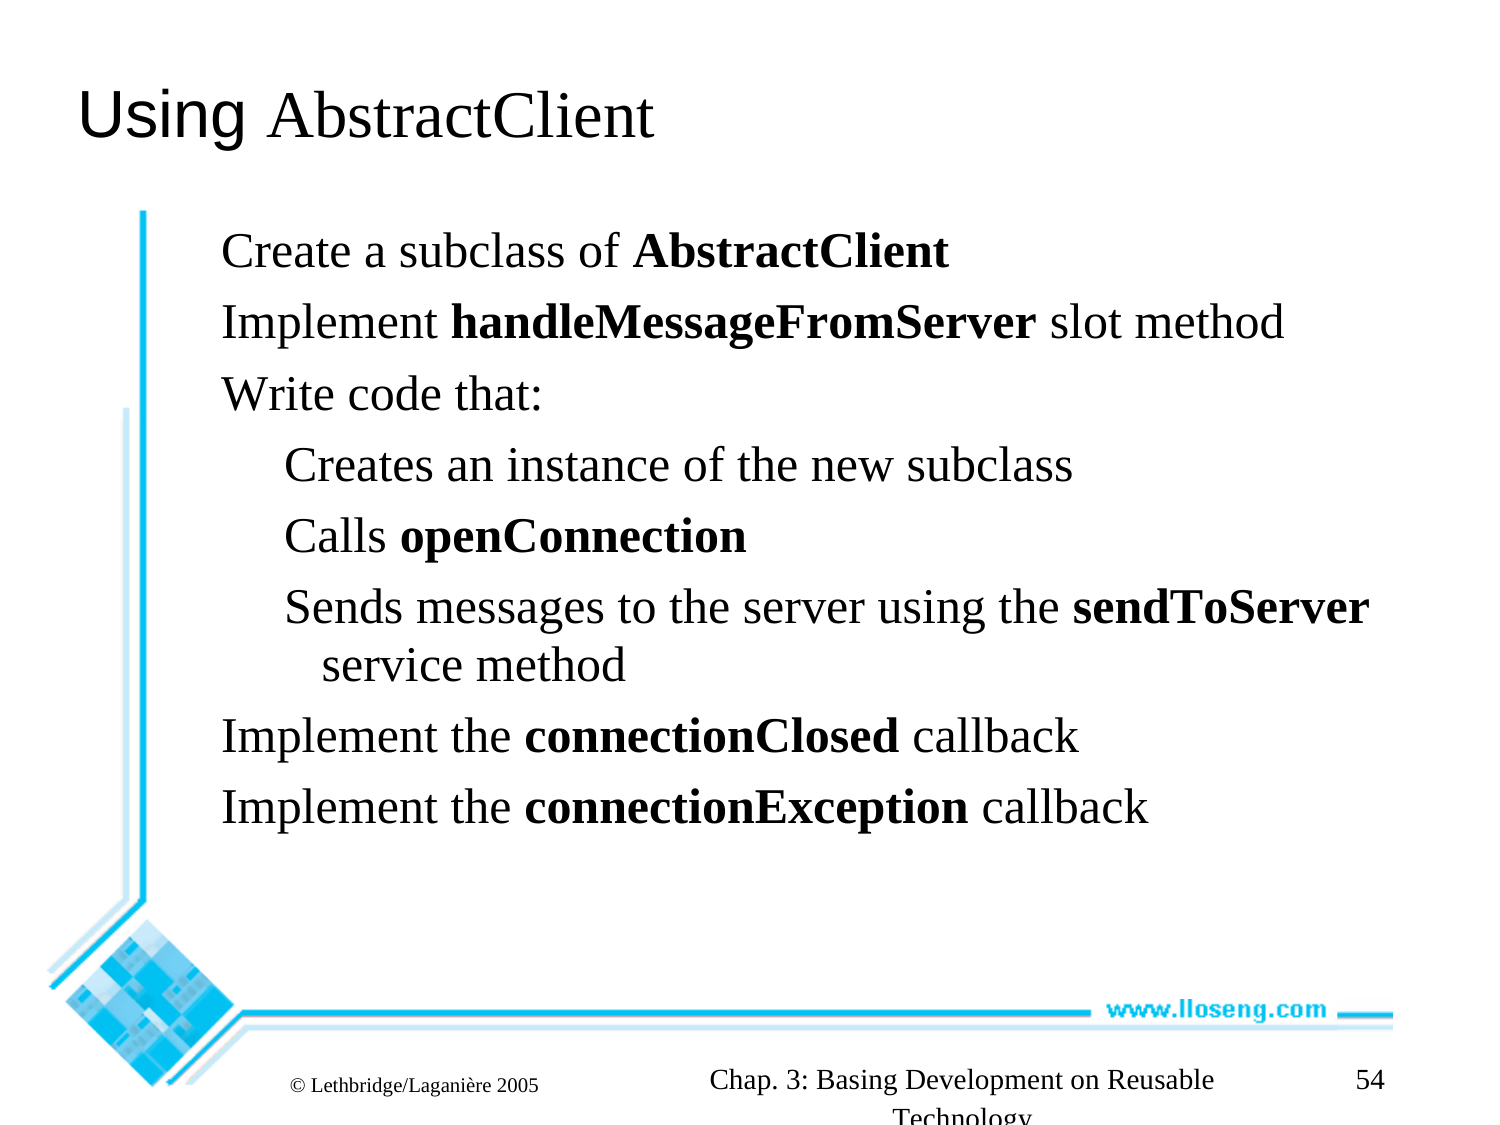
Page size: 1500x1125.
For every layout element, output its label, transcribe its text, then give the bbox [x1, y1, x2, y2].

text_box 15 [1325, 1050, 1401, 1125]
picture [35, 199, 1363, 1089]
title Using AbstractClient [62, 37, 1413, 188]
list Create a subclass of AbstractClient Implement handleMessageFromServer slot method Write code that: Creates an instance of the new subclass Calls openConnection Sends messages to the server using the sendToServer service method Implement the connectionClosed callback Implement the connectionException callback [174, 212, 1413, 1000]
text_box © Lethbridge/Laganière 2005 [275, 1062, 601, 1125]
text_box Chap. 3: Basing Development on Reusable Technology [624, 1050, 1300, 1125]
